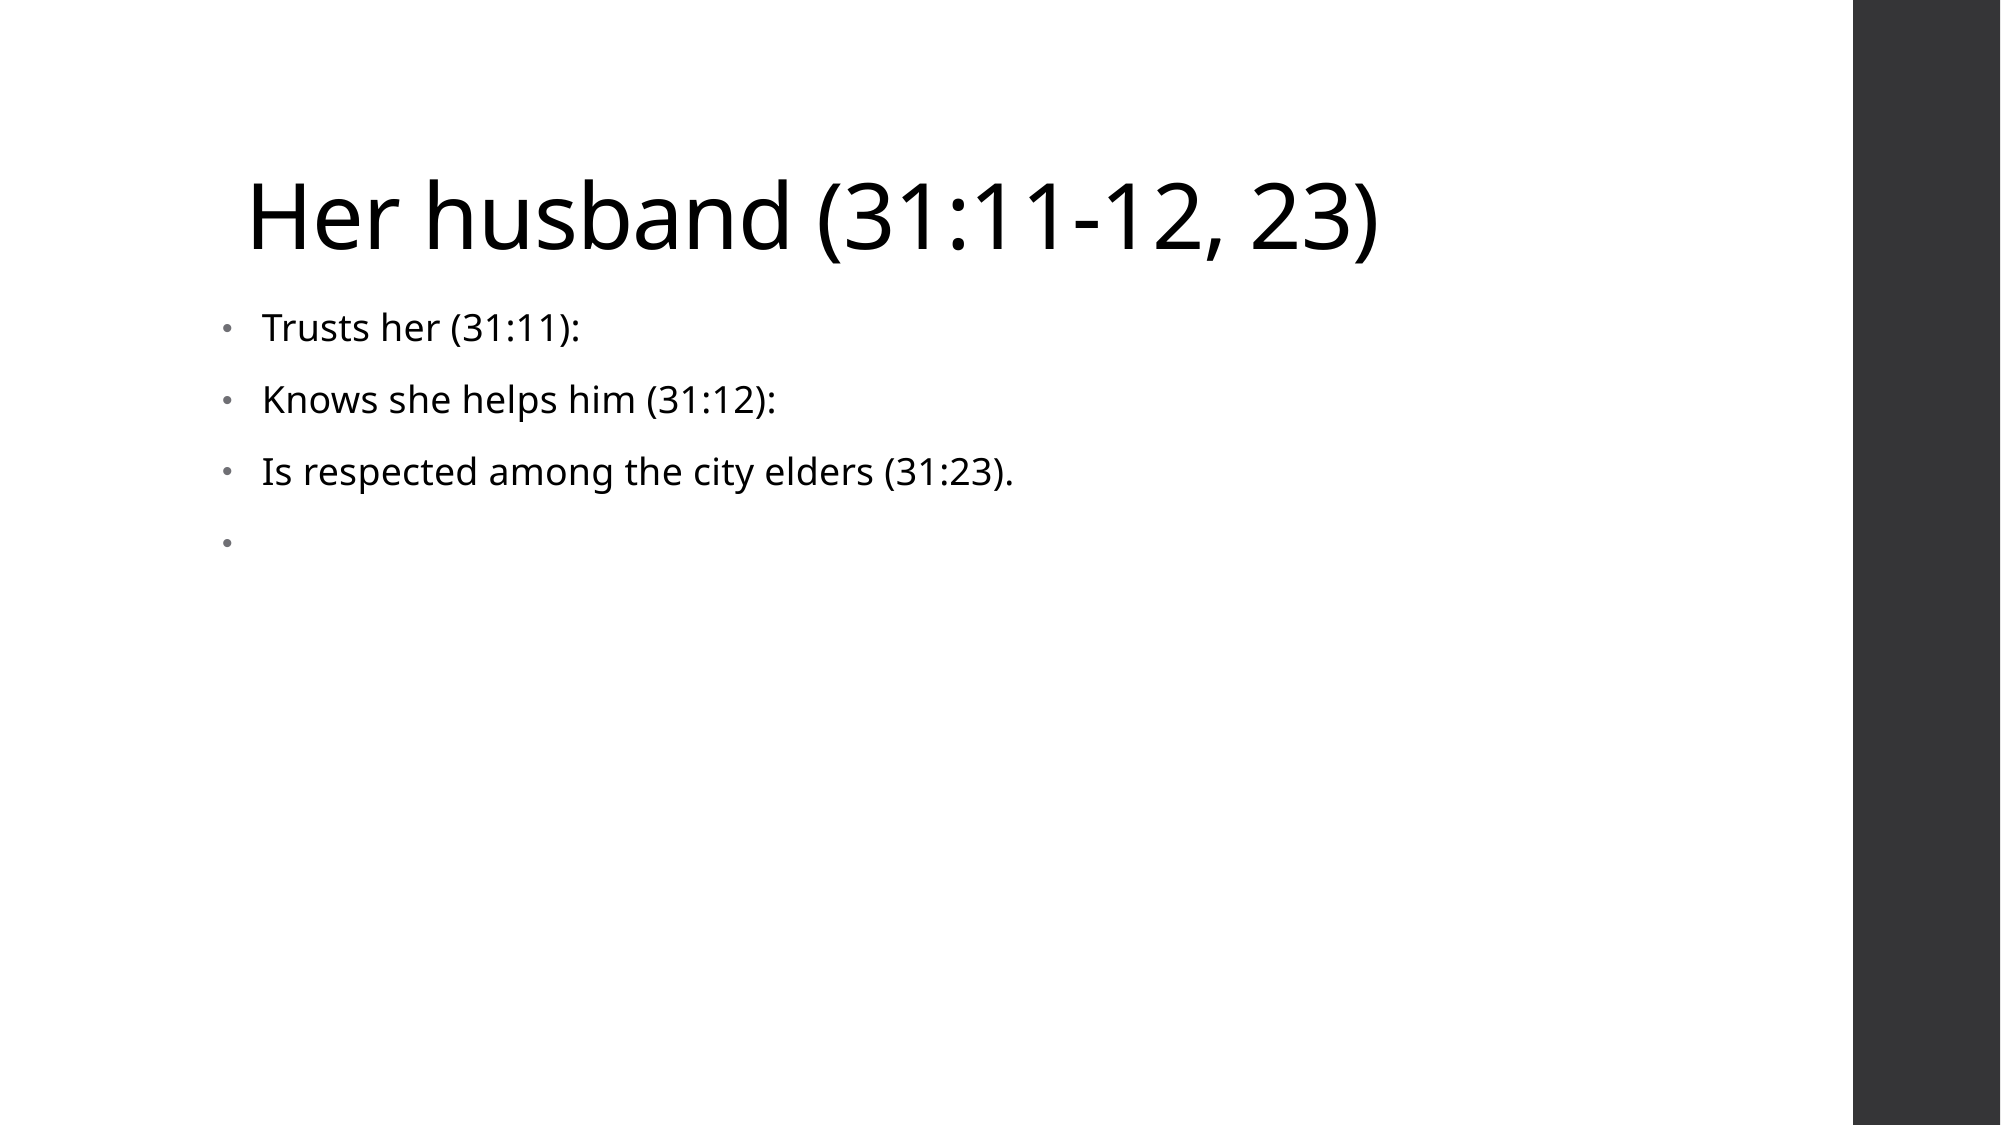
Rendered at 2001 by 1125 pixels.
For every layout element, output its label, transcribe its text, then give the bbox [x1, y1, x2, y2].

list Trusts her (31:11): Knows she helps him (31:12): Is respected among the city elders (31:23). [206, 299, 1617, 1014]
title Her husband (31:11-12, 23) [206, 60, 1797, 278]
